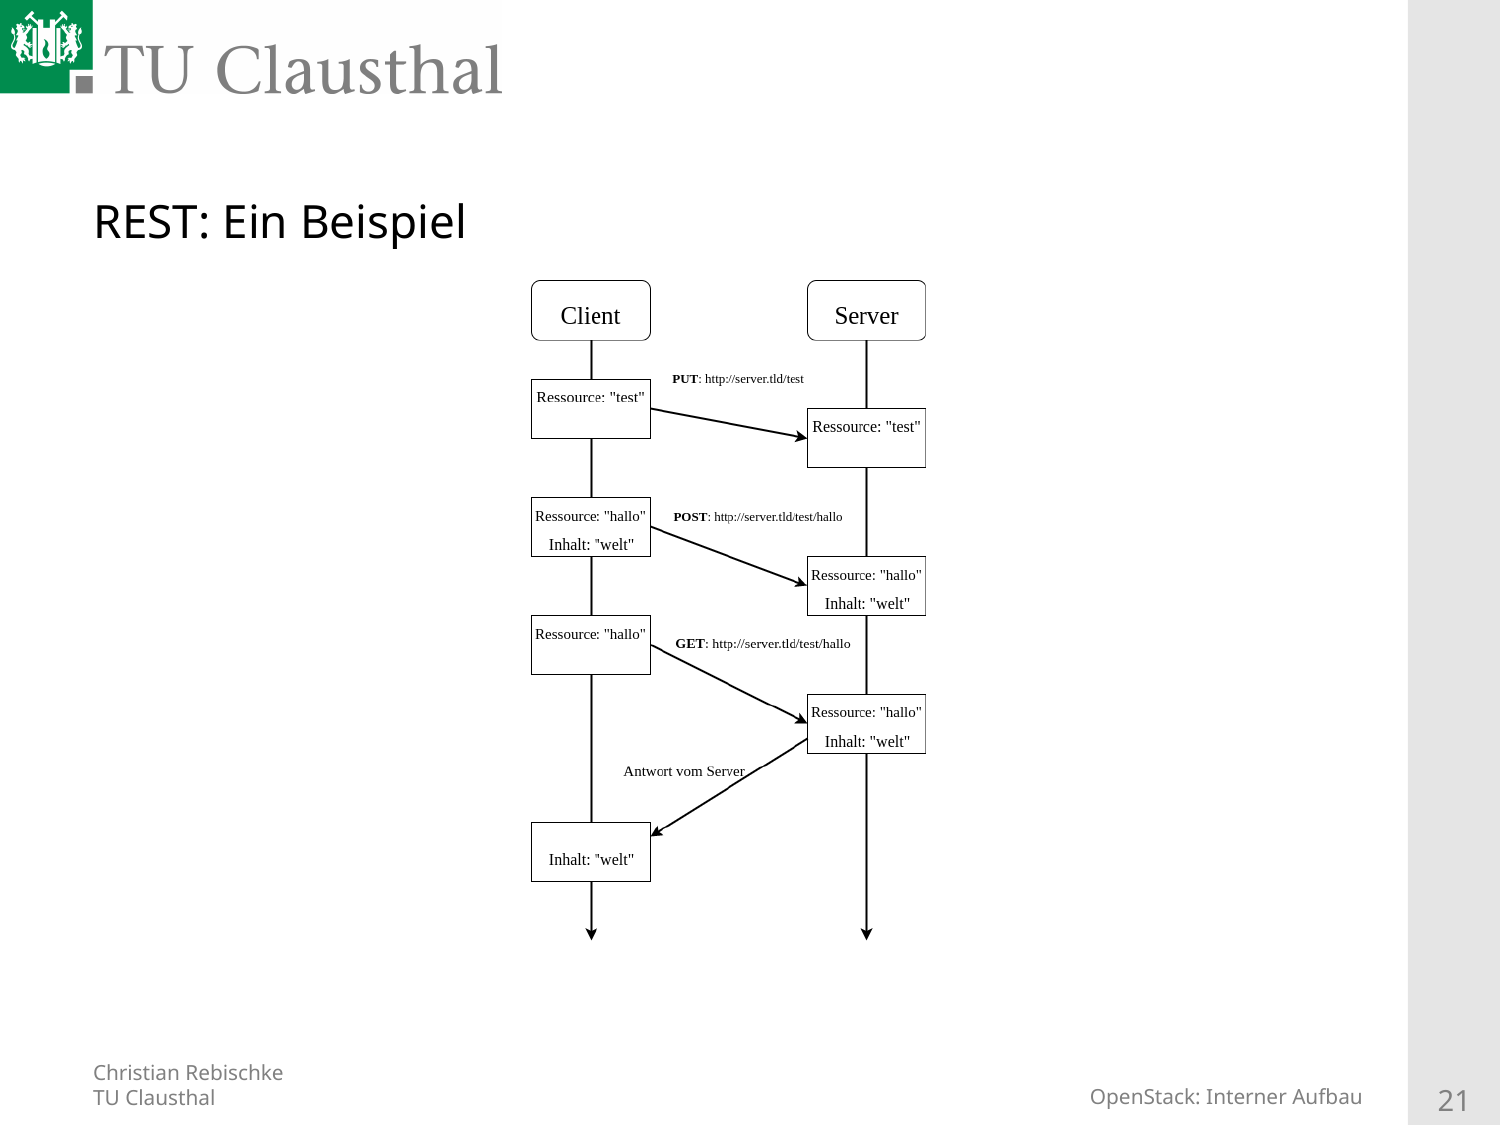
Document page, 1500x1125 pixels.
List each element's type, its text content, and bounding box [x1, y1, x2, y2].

picture [0, 0, 502, 94]
picture [531, 280, 926, 949]
title REST: Ein Beispiel [79, 184, 1375, 279]
